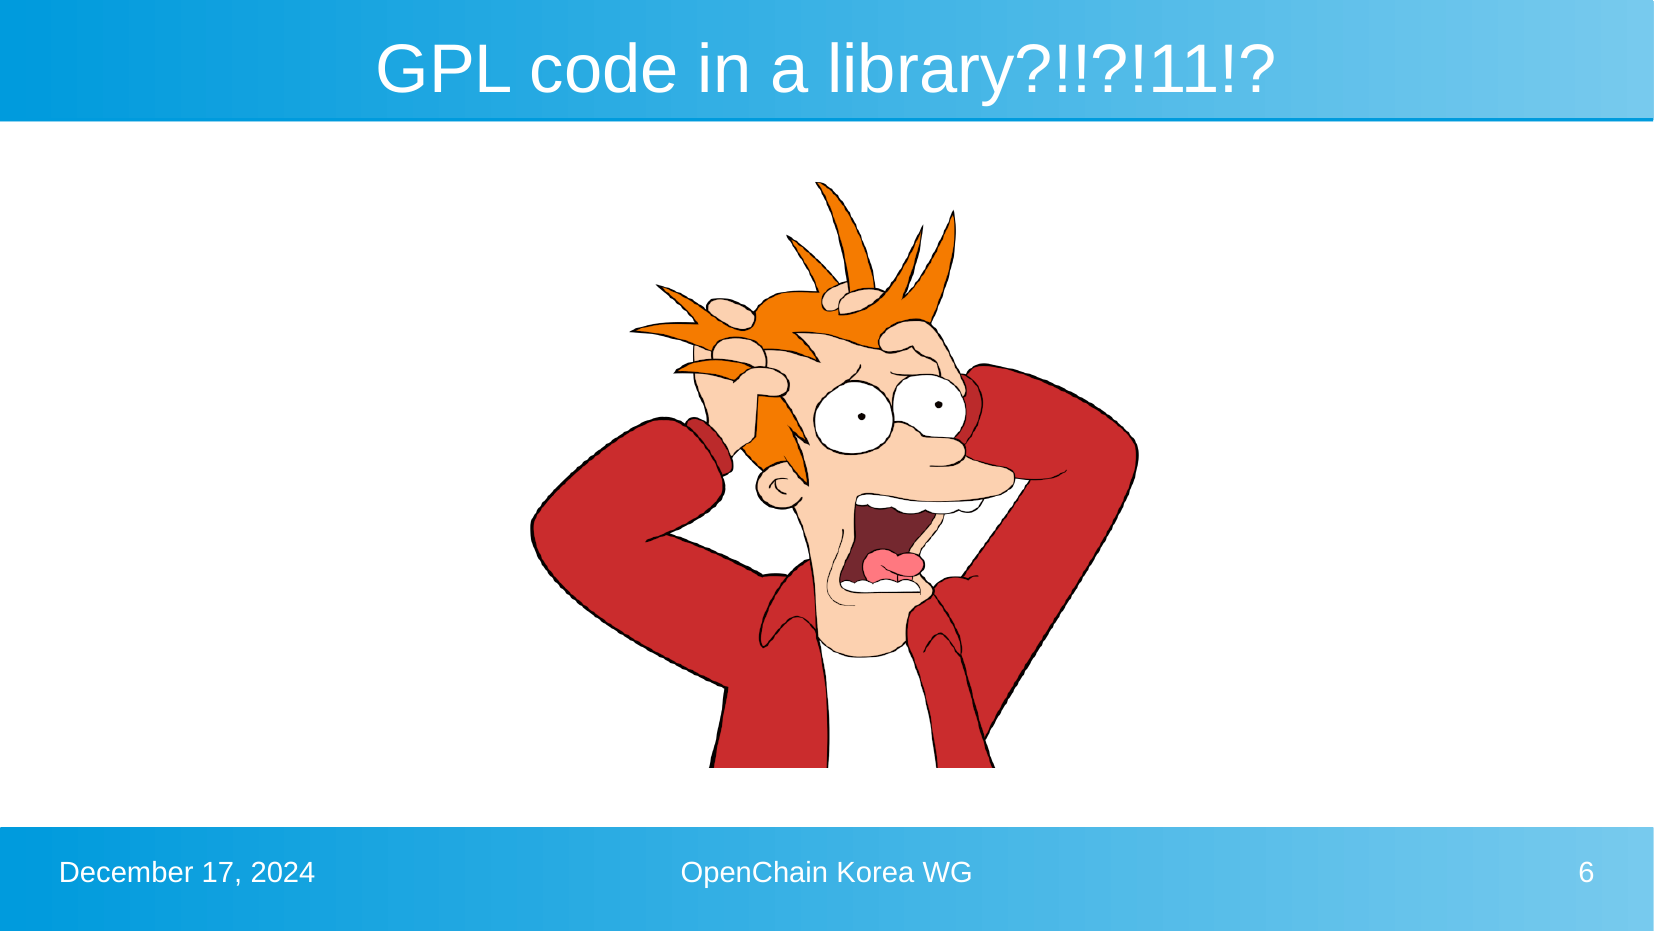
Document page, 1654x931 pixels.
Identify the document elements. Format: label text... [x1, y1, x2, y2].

title GPL code in a library?!!?!11!? [59, 29, 1595, 108]
picture [507, 177, 1147, 768]
